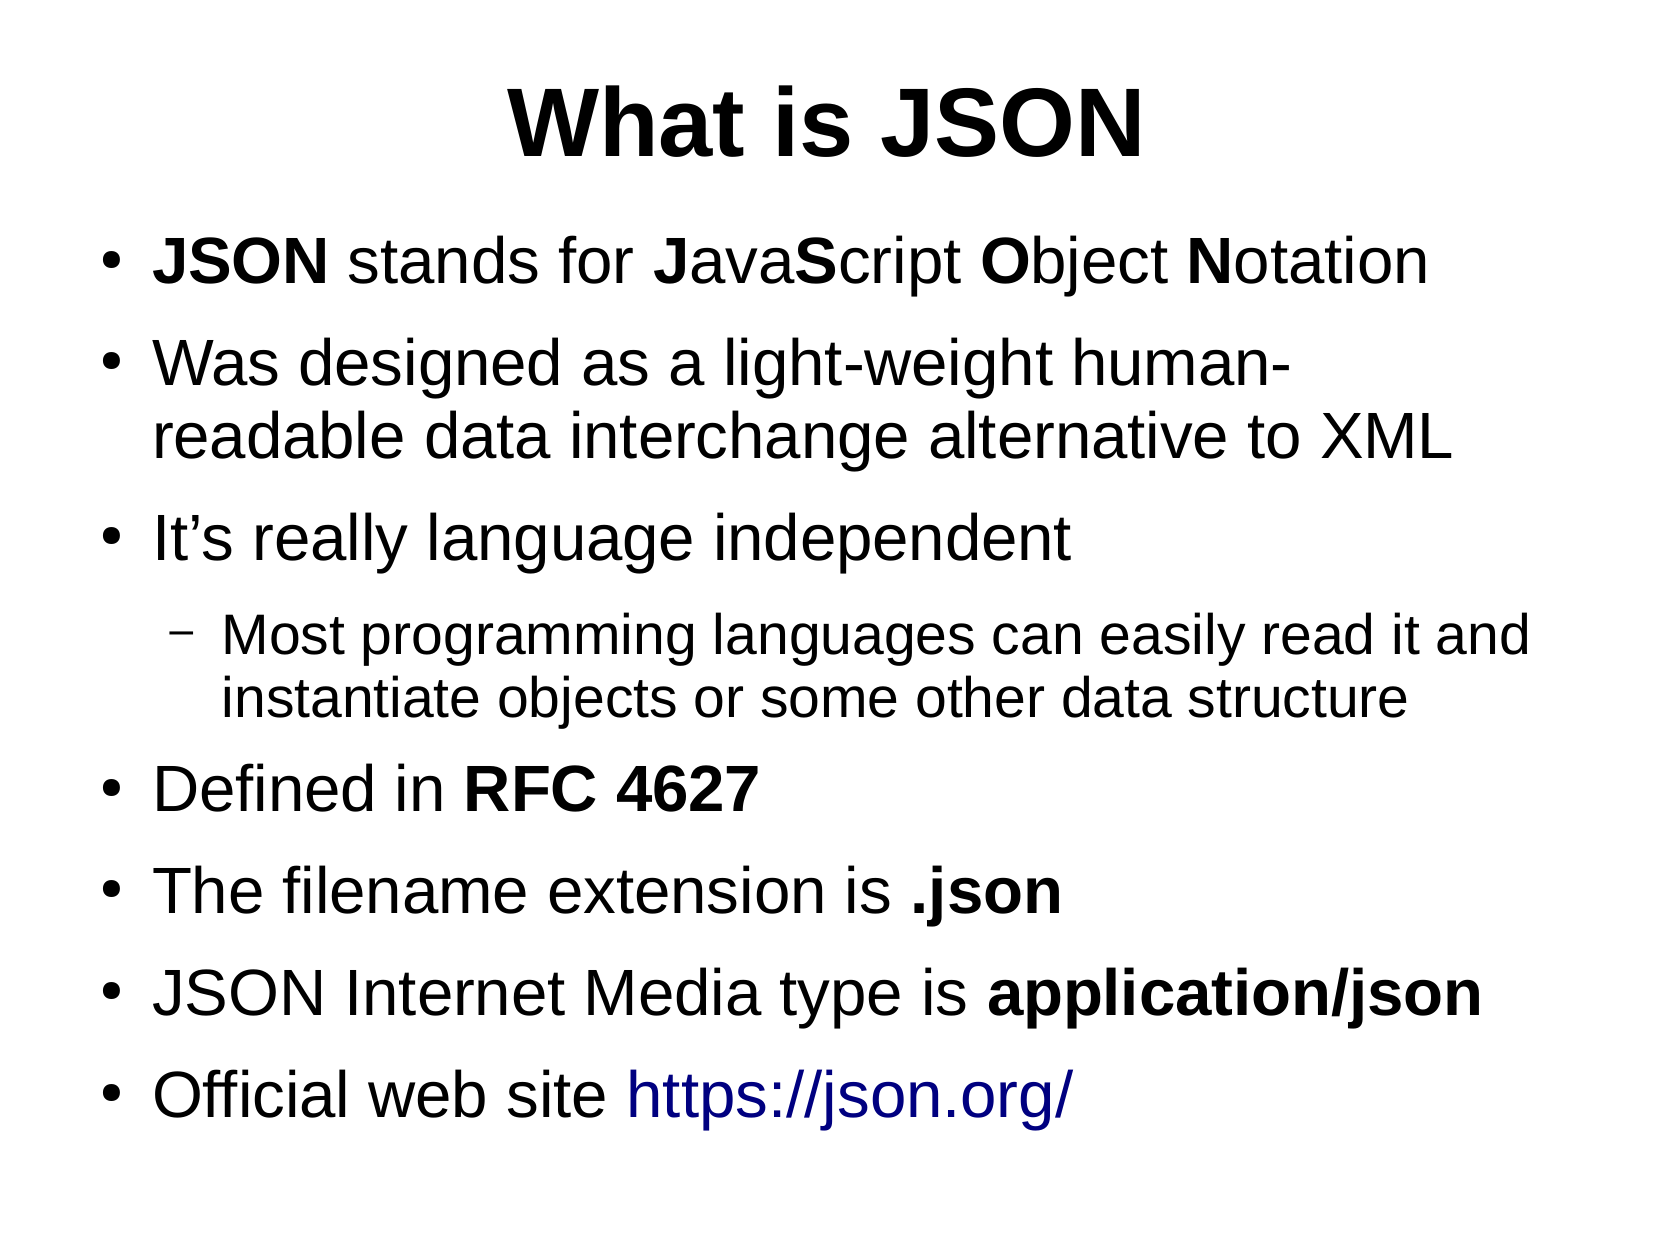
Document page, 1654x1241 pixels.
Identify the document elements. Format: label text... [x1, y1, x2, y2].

title What is JSON [82, 49, 1571, 196]
list JSON stands for JavaScript Object Notation Was designed as a light-weight human-readable data interchange alternative to XML It’s really language independent Most programming languages can easily read it and instantiate objects or some other data structure Defined in RFC 4627 The filename extension is .json JSON Internet Media type is application/json Official web site https://json.org/ [82, 225, 1538, 1186]
